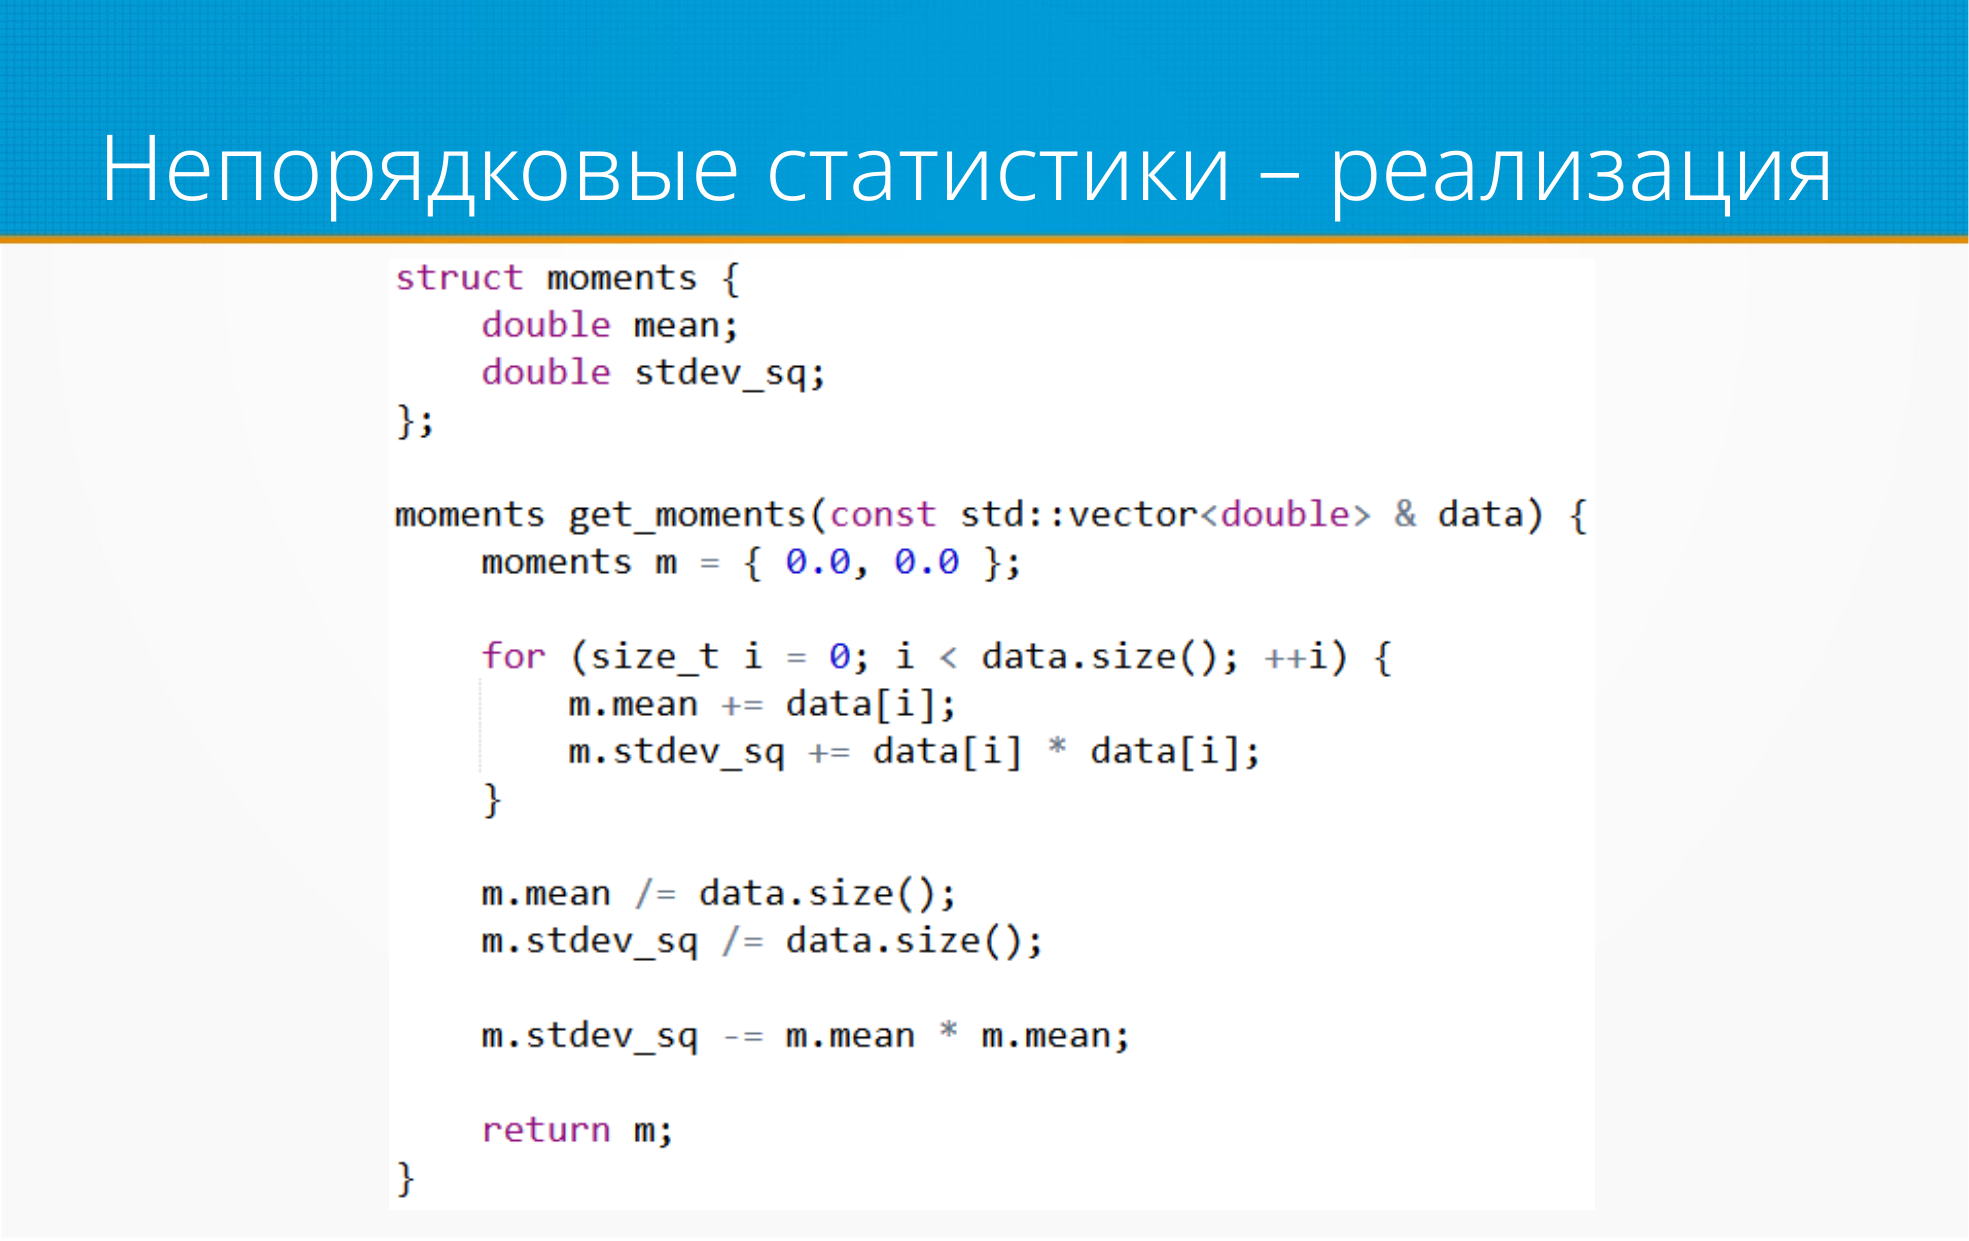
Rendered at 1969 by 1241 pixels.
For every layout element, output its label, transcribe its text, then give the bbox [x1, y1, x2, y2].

title Непорядковые статистики – реализация [98, 19, 1870, 227]
picture [0, 233, 1969, 1241]
